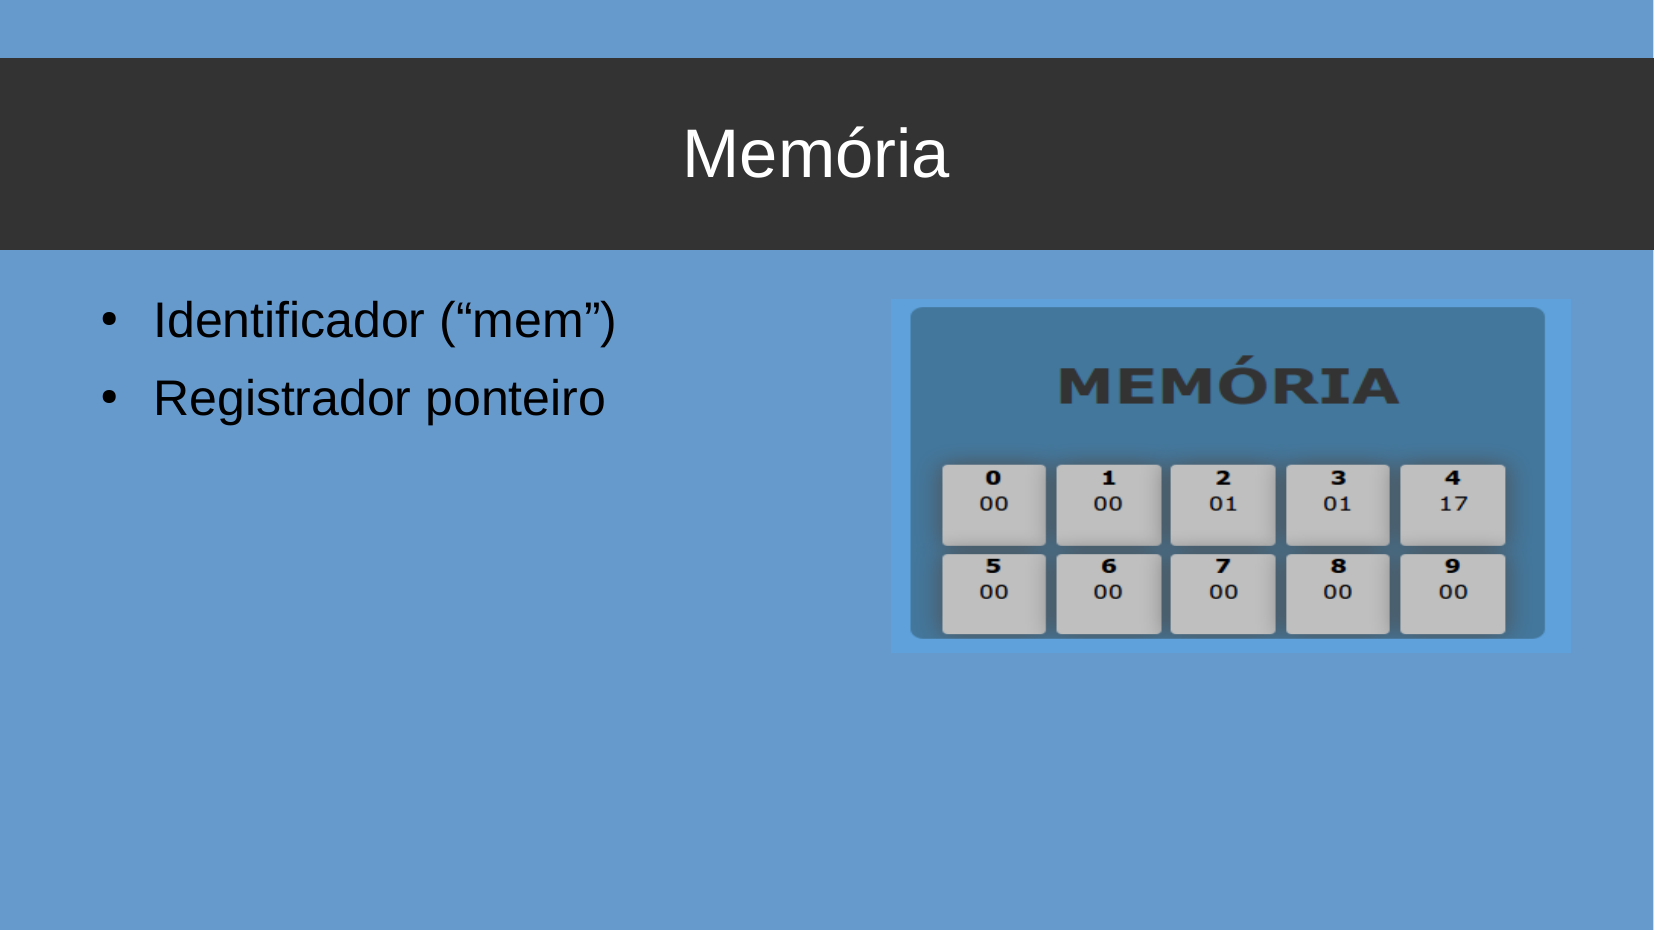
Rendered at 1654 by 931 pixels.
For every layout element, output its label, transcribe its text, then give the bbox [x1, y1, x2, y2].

picture [891, 299, 1571, 653]
list Identificador (“mem”) Registrador ponteiro [82, 292, 1571, 889]
title Memória [72, 69, 1561, 239]
text_box [0, 58, 1654, 250]
